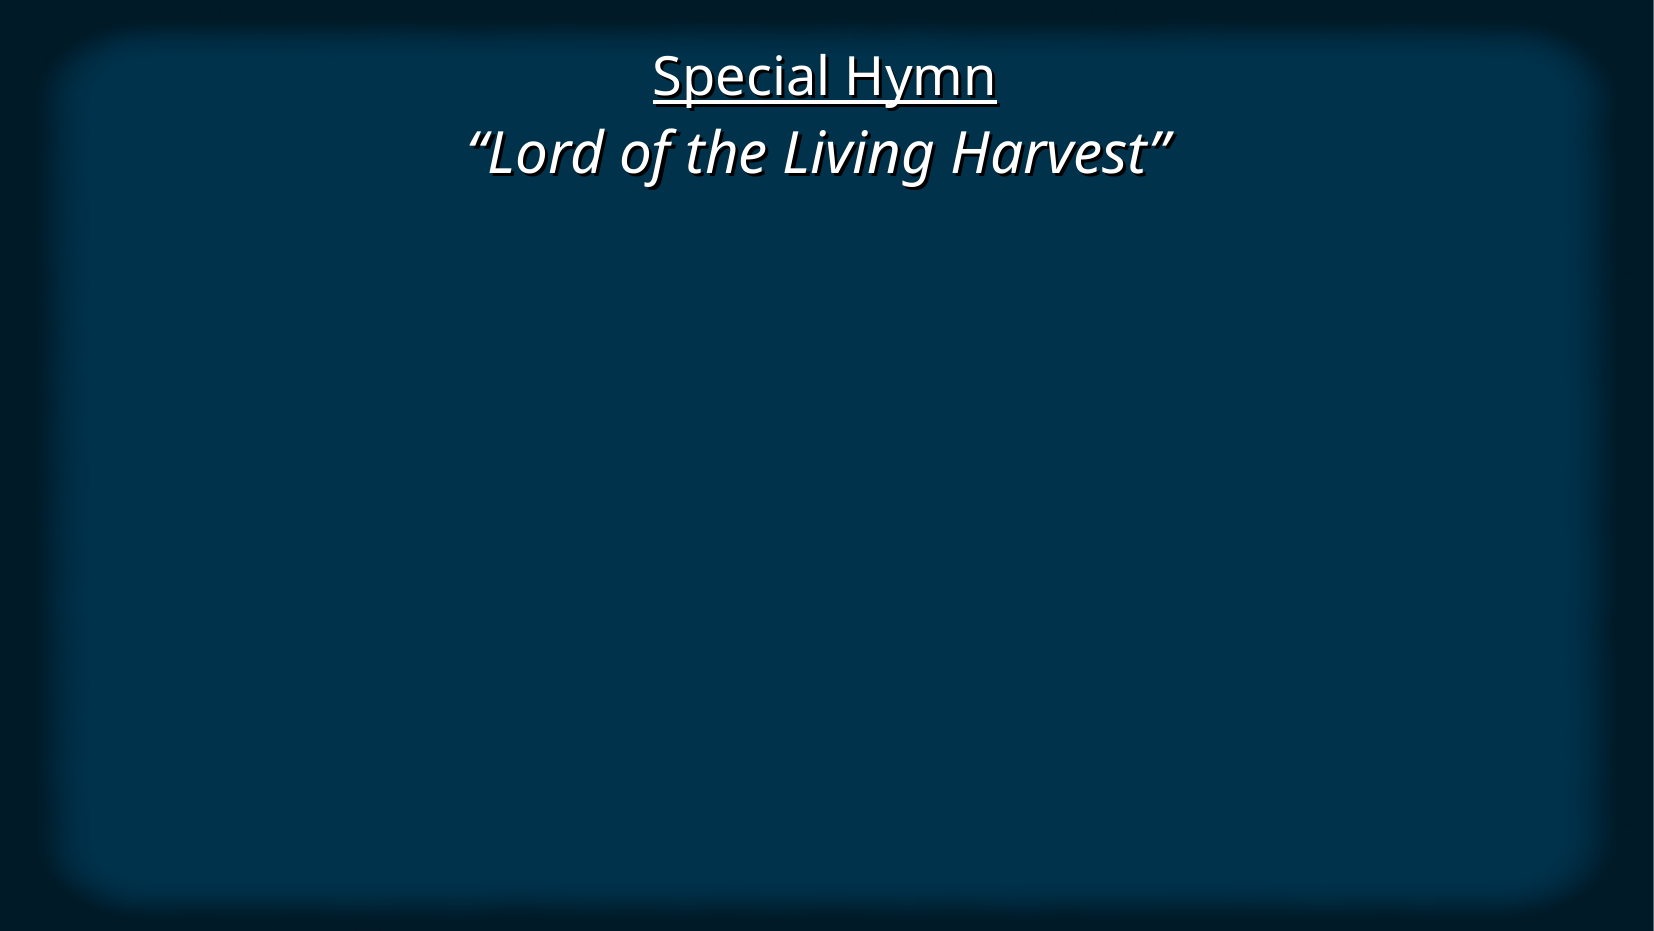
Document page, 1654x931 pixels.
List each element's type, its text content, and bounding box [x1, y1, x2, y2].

text_box Special Hymn “Lord of the Living Harvest” [105, 30, 1546, 194]
picture [0, 0, 1654, 931]
